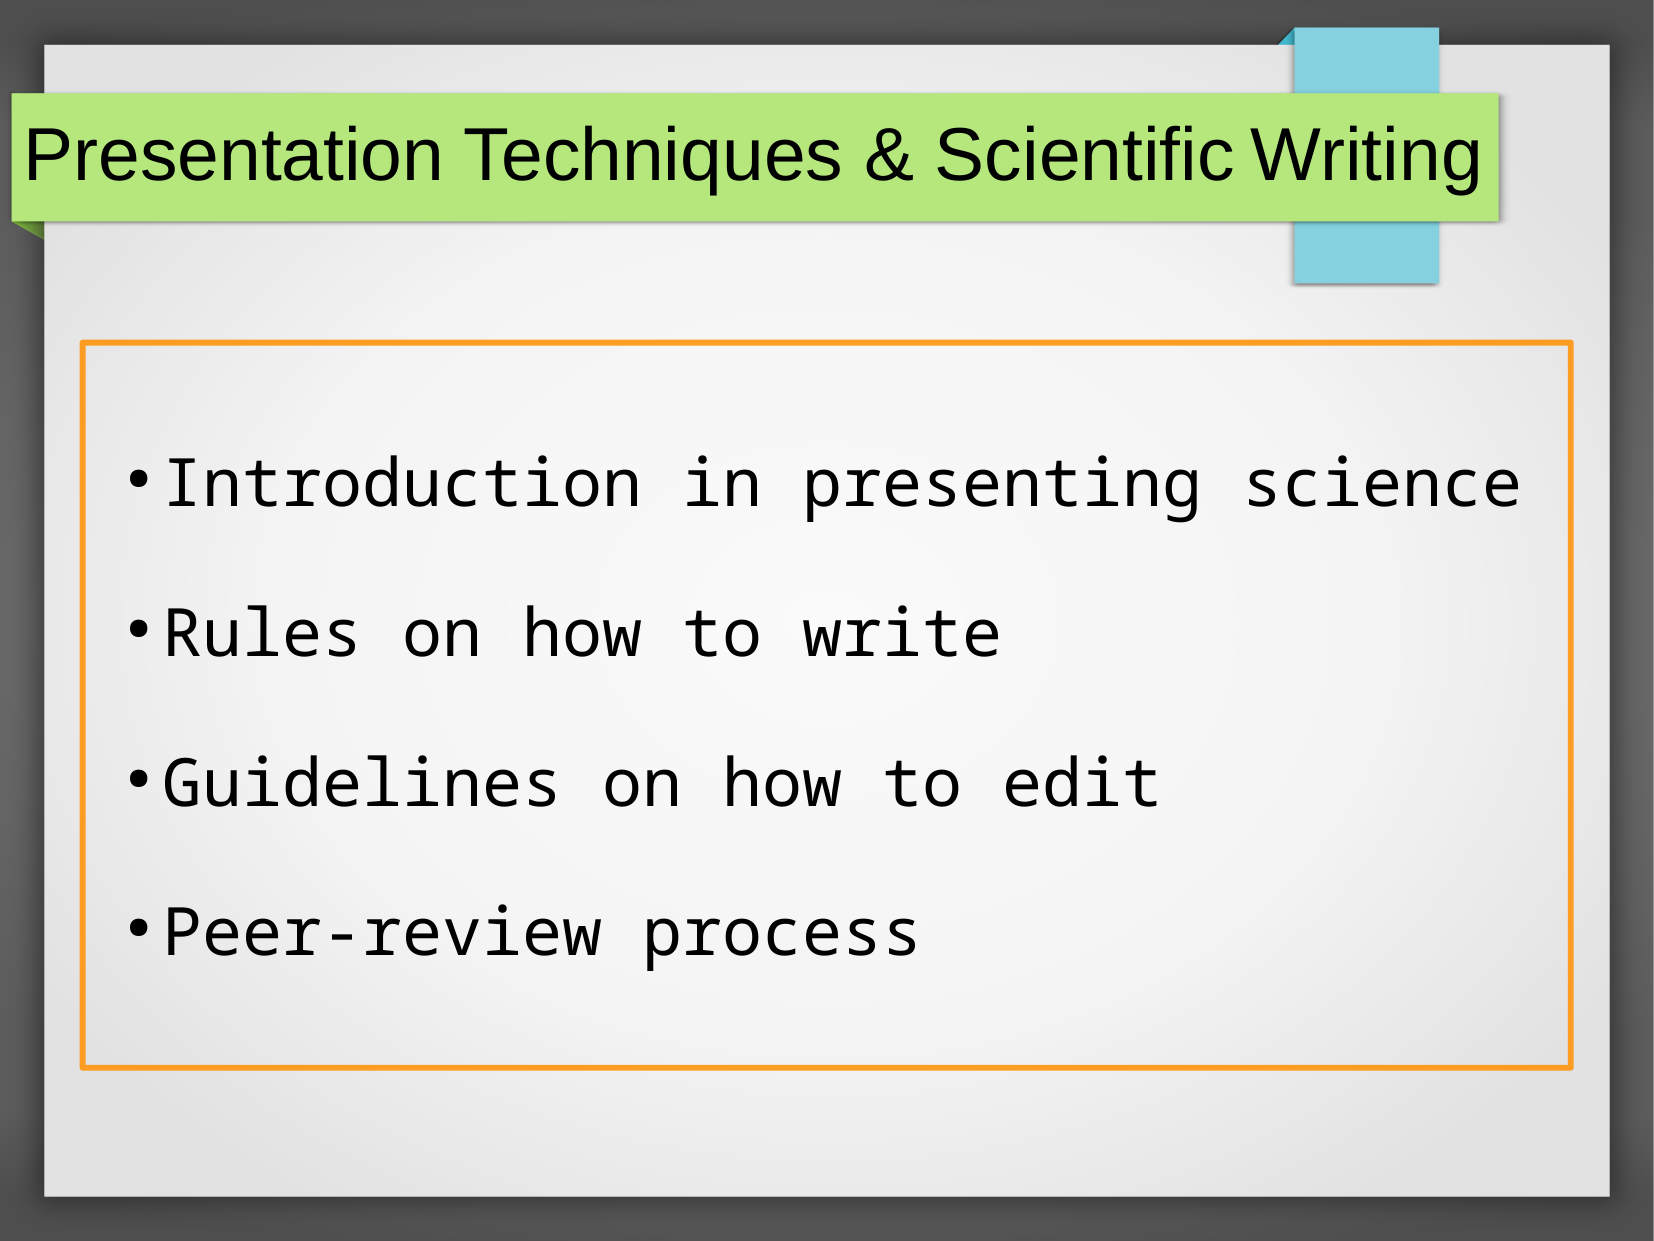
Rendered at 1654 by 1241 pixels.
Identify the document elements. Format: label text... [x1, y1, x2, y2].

picture [0, 0, 1654, 1241]
text_box Introduction in presenting science Rules on how to write Guidelines on how to edit Peer-review process [82, 342, 1571, 1068]
title Presentation Techniques & Scientific Writing [23, 70, 1501, 239]
